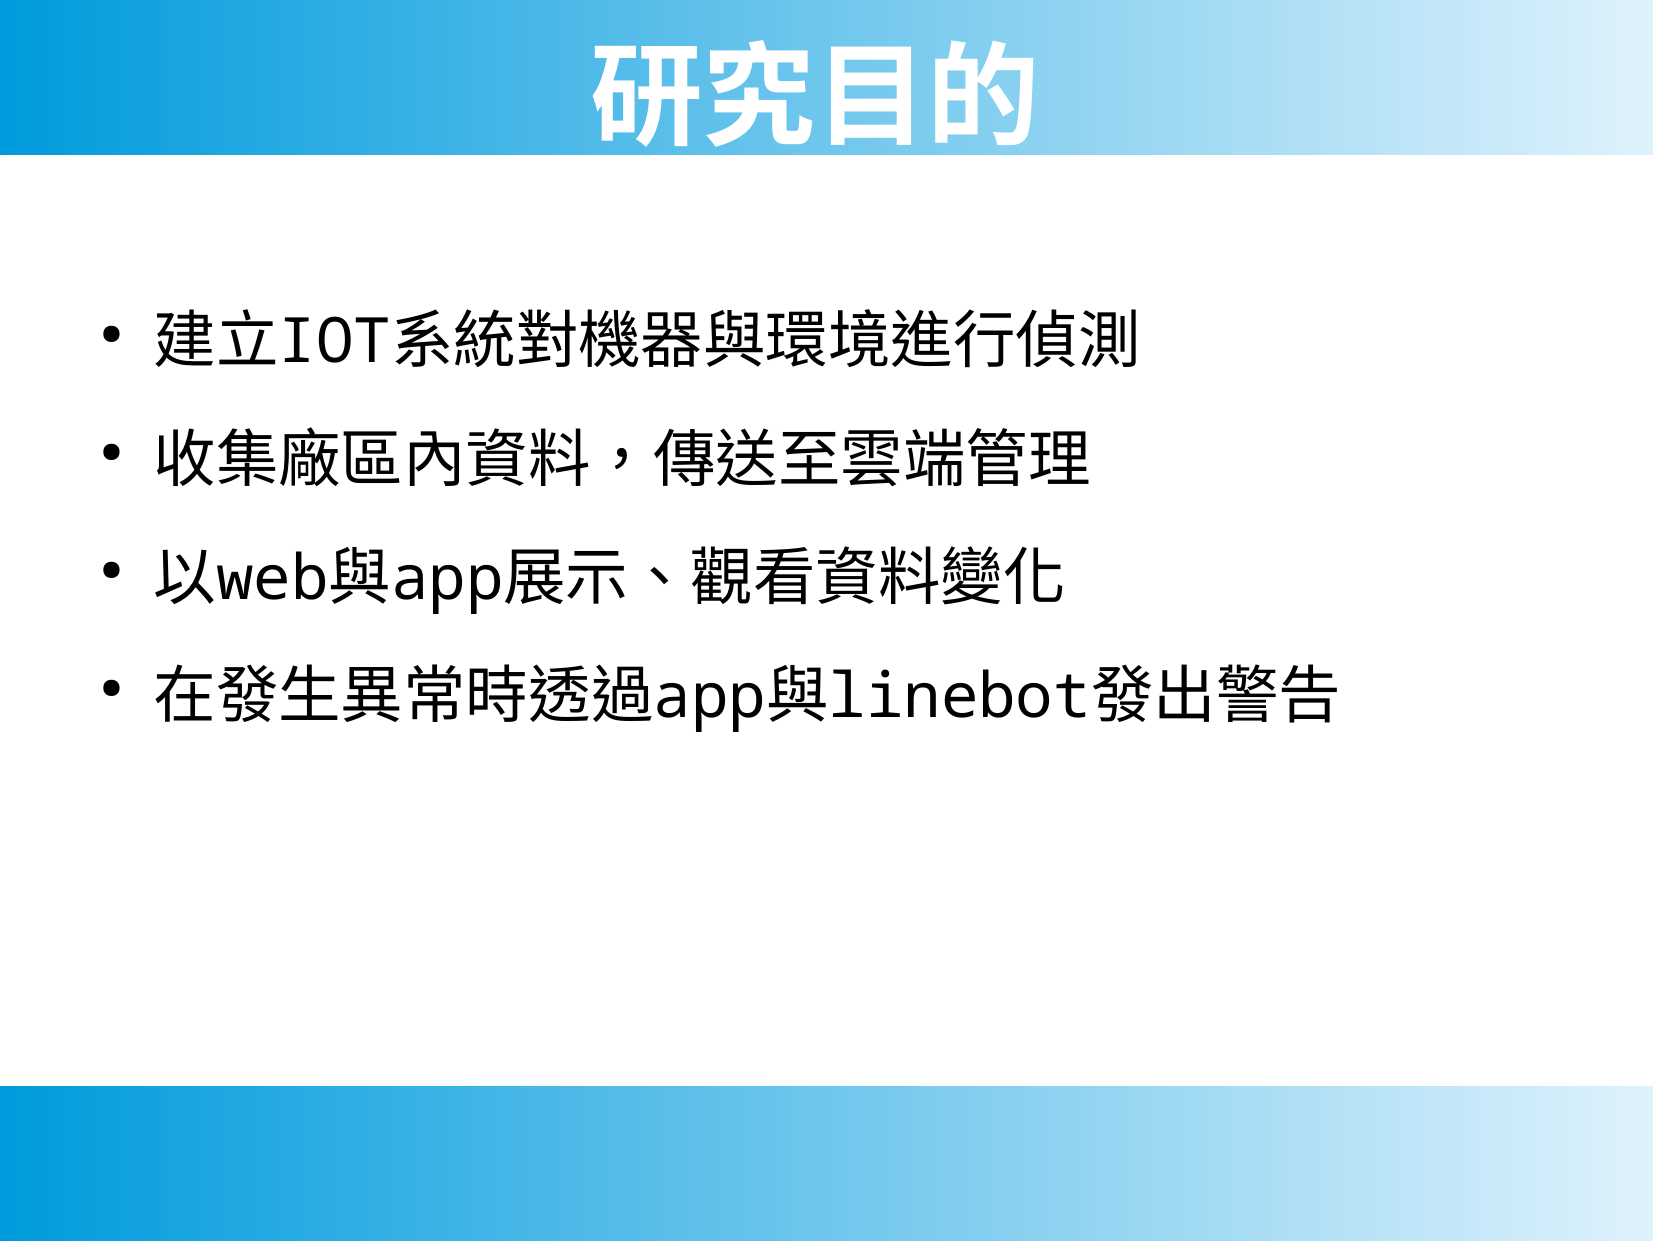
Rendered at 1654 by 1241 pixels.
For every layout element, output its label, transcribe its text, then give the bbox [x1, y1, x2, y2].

list 建立IOT系統對機器與環境進行偵測 收集廠區內資料，傳送至雲端管理 以web與app展示、觀看資料變化 在發生異常時透過app與linebot發出警告 [82, 290, 1571, 1010]
title 研究目的 [70, 23, 1560, 152]
